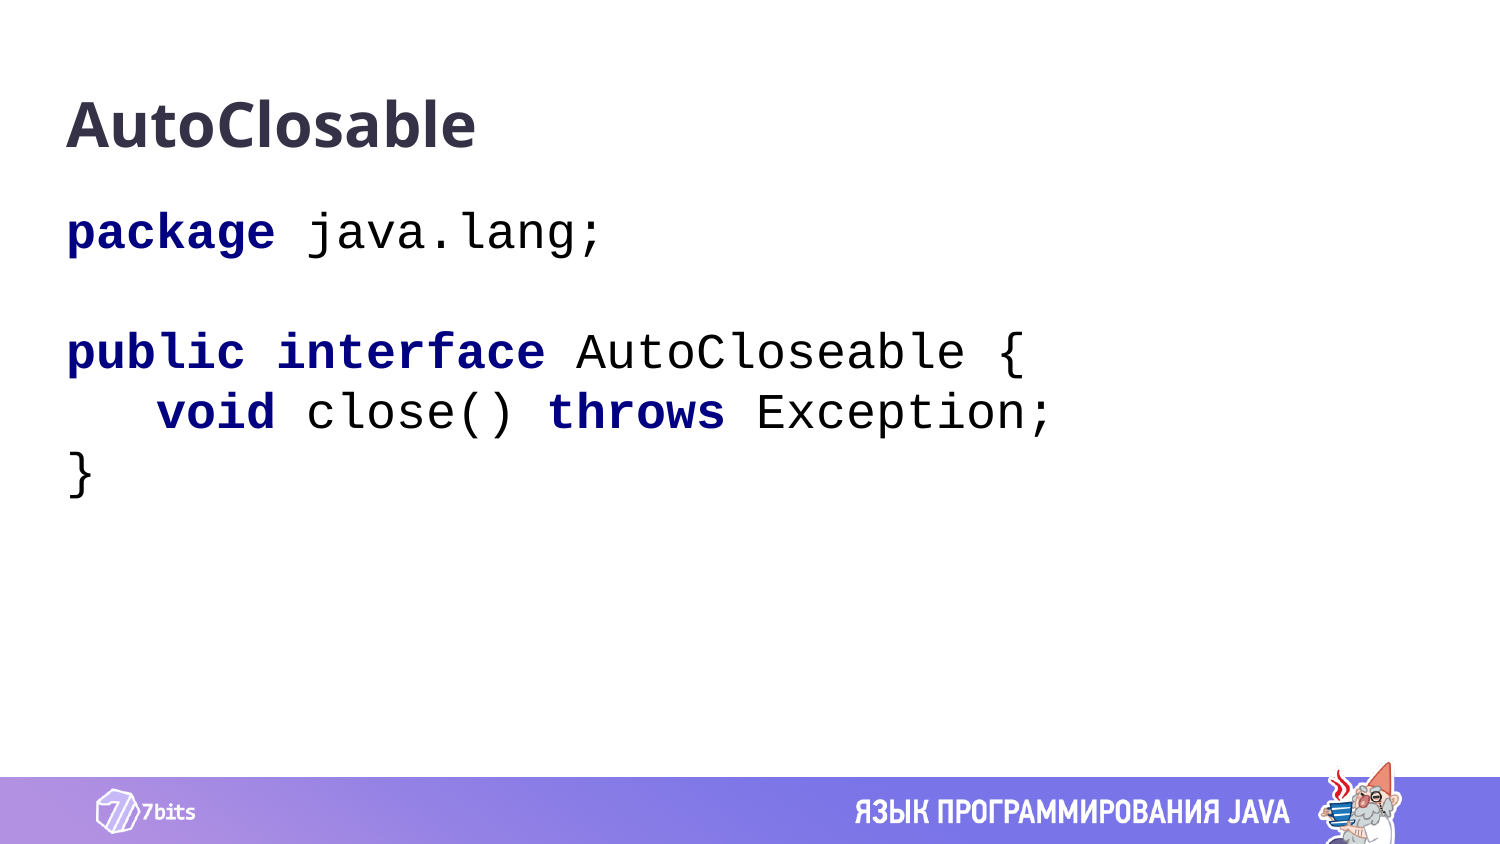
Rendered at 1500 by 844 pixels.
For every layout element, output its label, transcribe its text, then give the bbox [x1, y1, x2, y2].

title AutoClosable [51, 69, 1449, 164]
picture [0, 717, 1500, 844]
list package java.lang; public interface AutoCloseable { void close() throws Exception; } [51, 184, 1449, 745]
